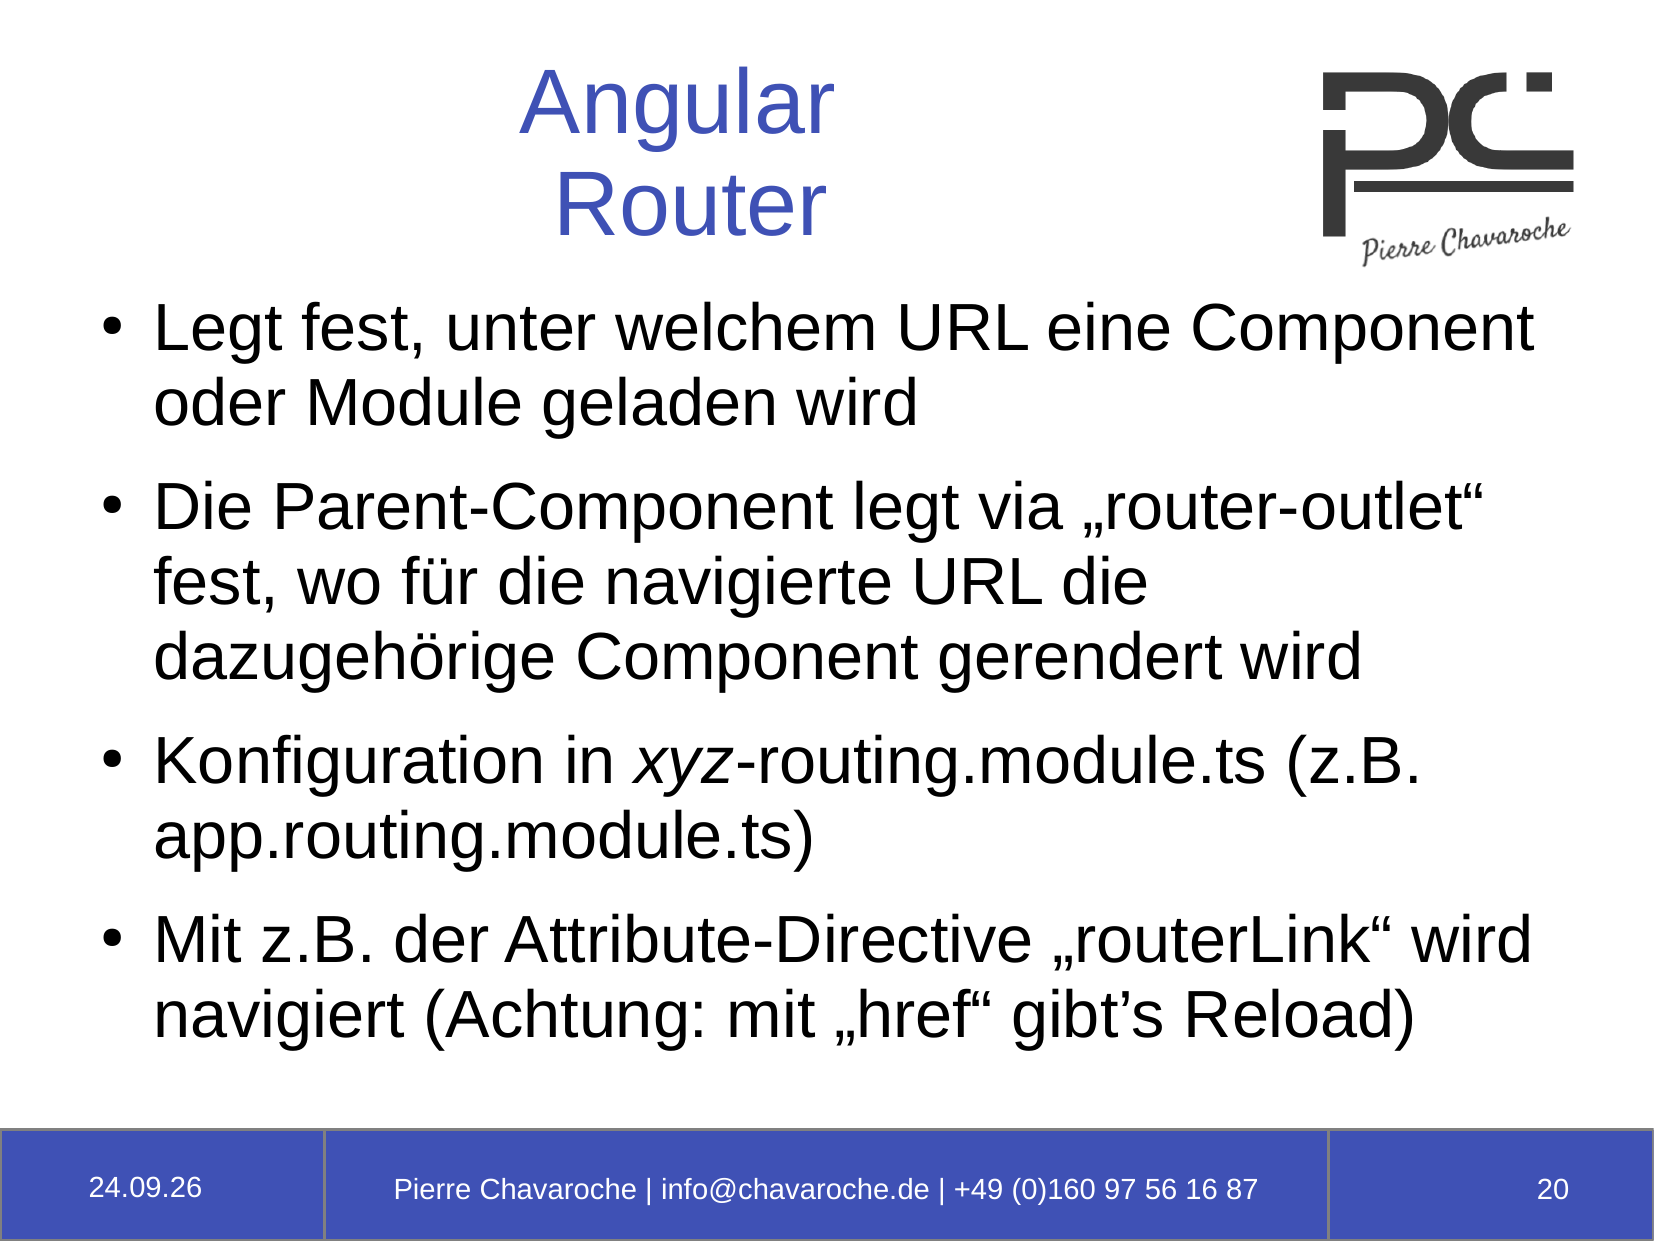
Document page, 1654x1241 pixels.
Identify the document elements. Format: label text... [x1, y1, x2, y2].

picture [1307, 29, 1589, 311]
title Angular Router [82, 49, 1300, 257]
list Legt fest, unter welchem URL eine Component oder Module geladen wird Die Parent-Component legt via „router-outlet“ fest, wo für die navigierte URL die dazugehörige Component gerendert wird Konfiguration in xyz-routing.module.ts (z.B. app.routing.module.ts) Mit z.B. der Attribute-Directive „routerLink“ wird navigiert (Achtung: mit „href“ gibt’s Reload) [82, 290, 1571, 1109]
